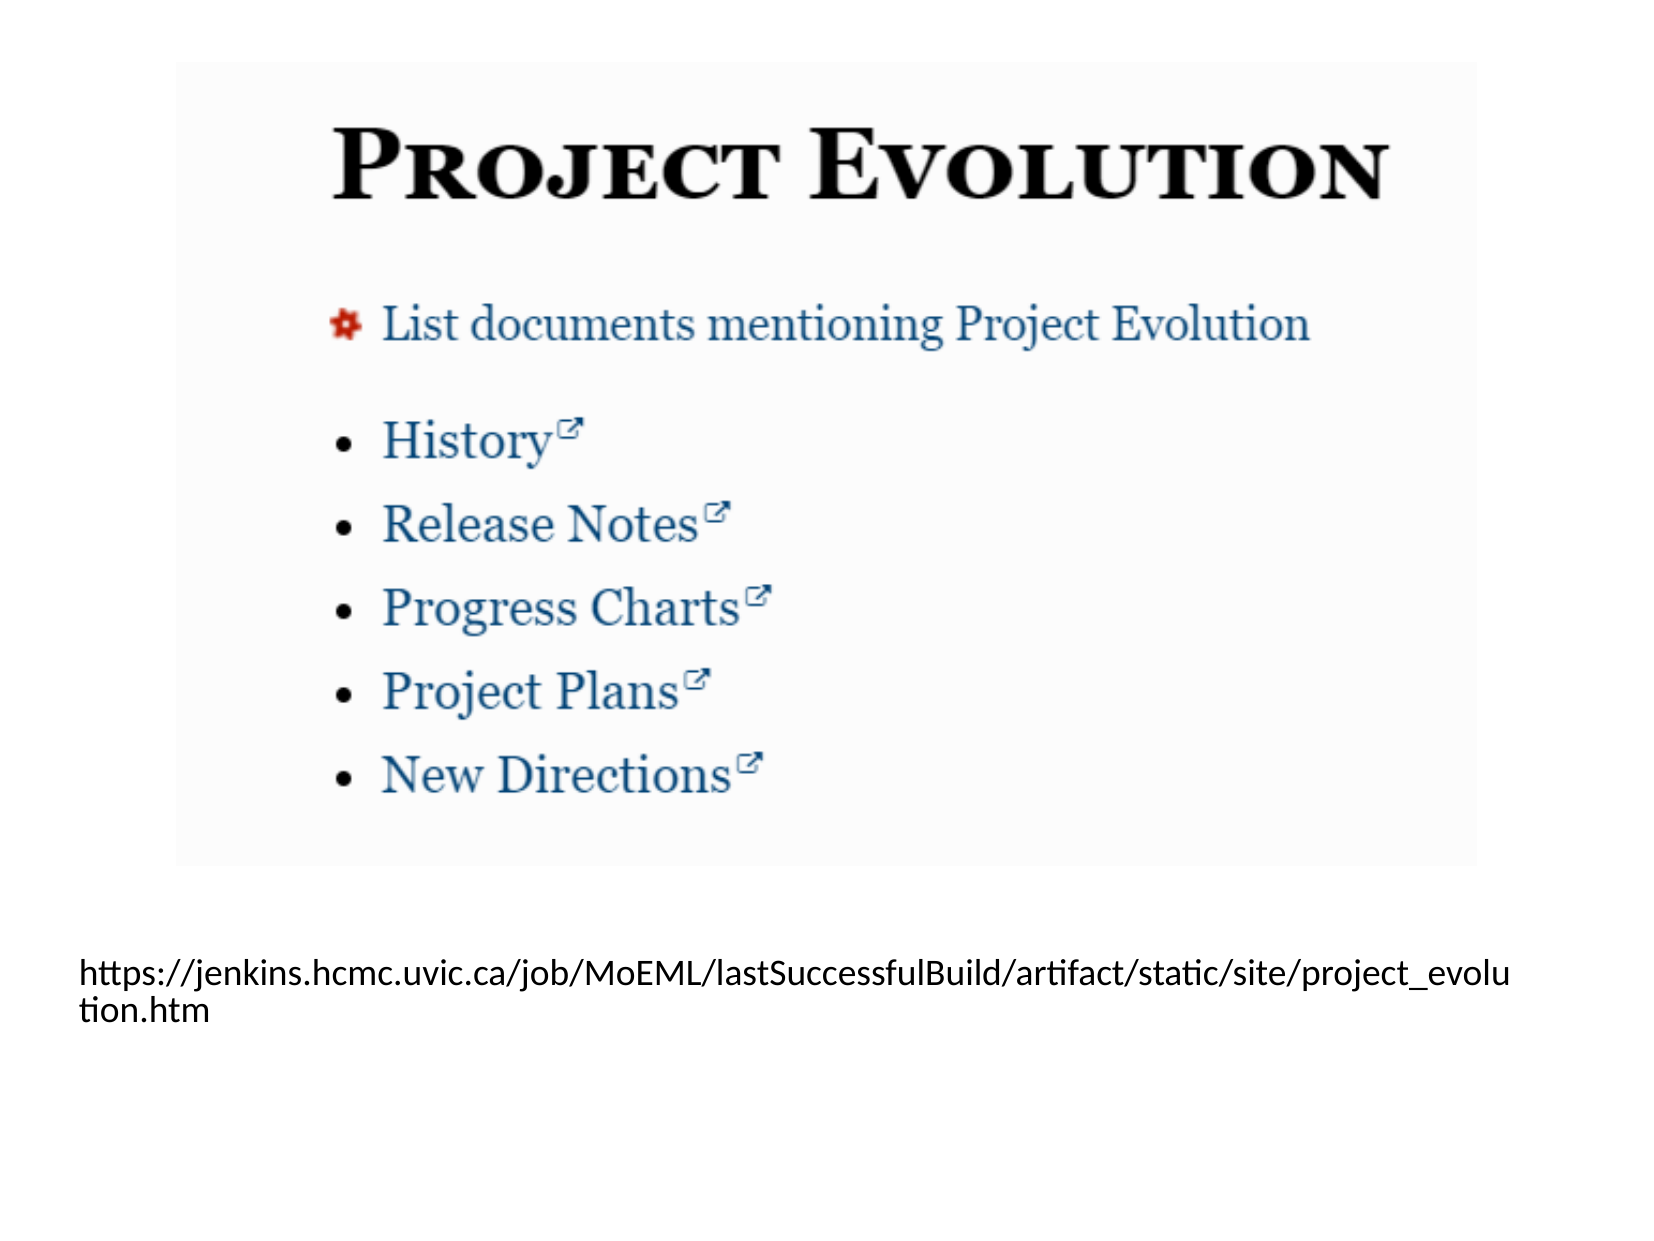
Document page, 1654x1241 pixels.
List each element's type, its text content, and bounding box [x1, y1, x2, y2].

picture [176, 62, 1477, 866]
text_box https://jenkins.hcmc.uvic.ca/job/MoEML/lastSuccessfulBuild/artifact/static/site/project_evolution.htm [64, 940, 1538, 1001]
